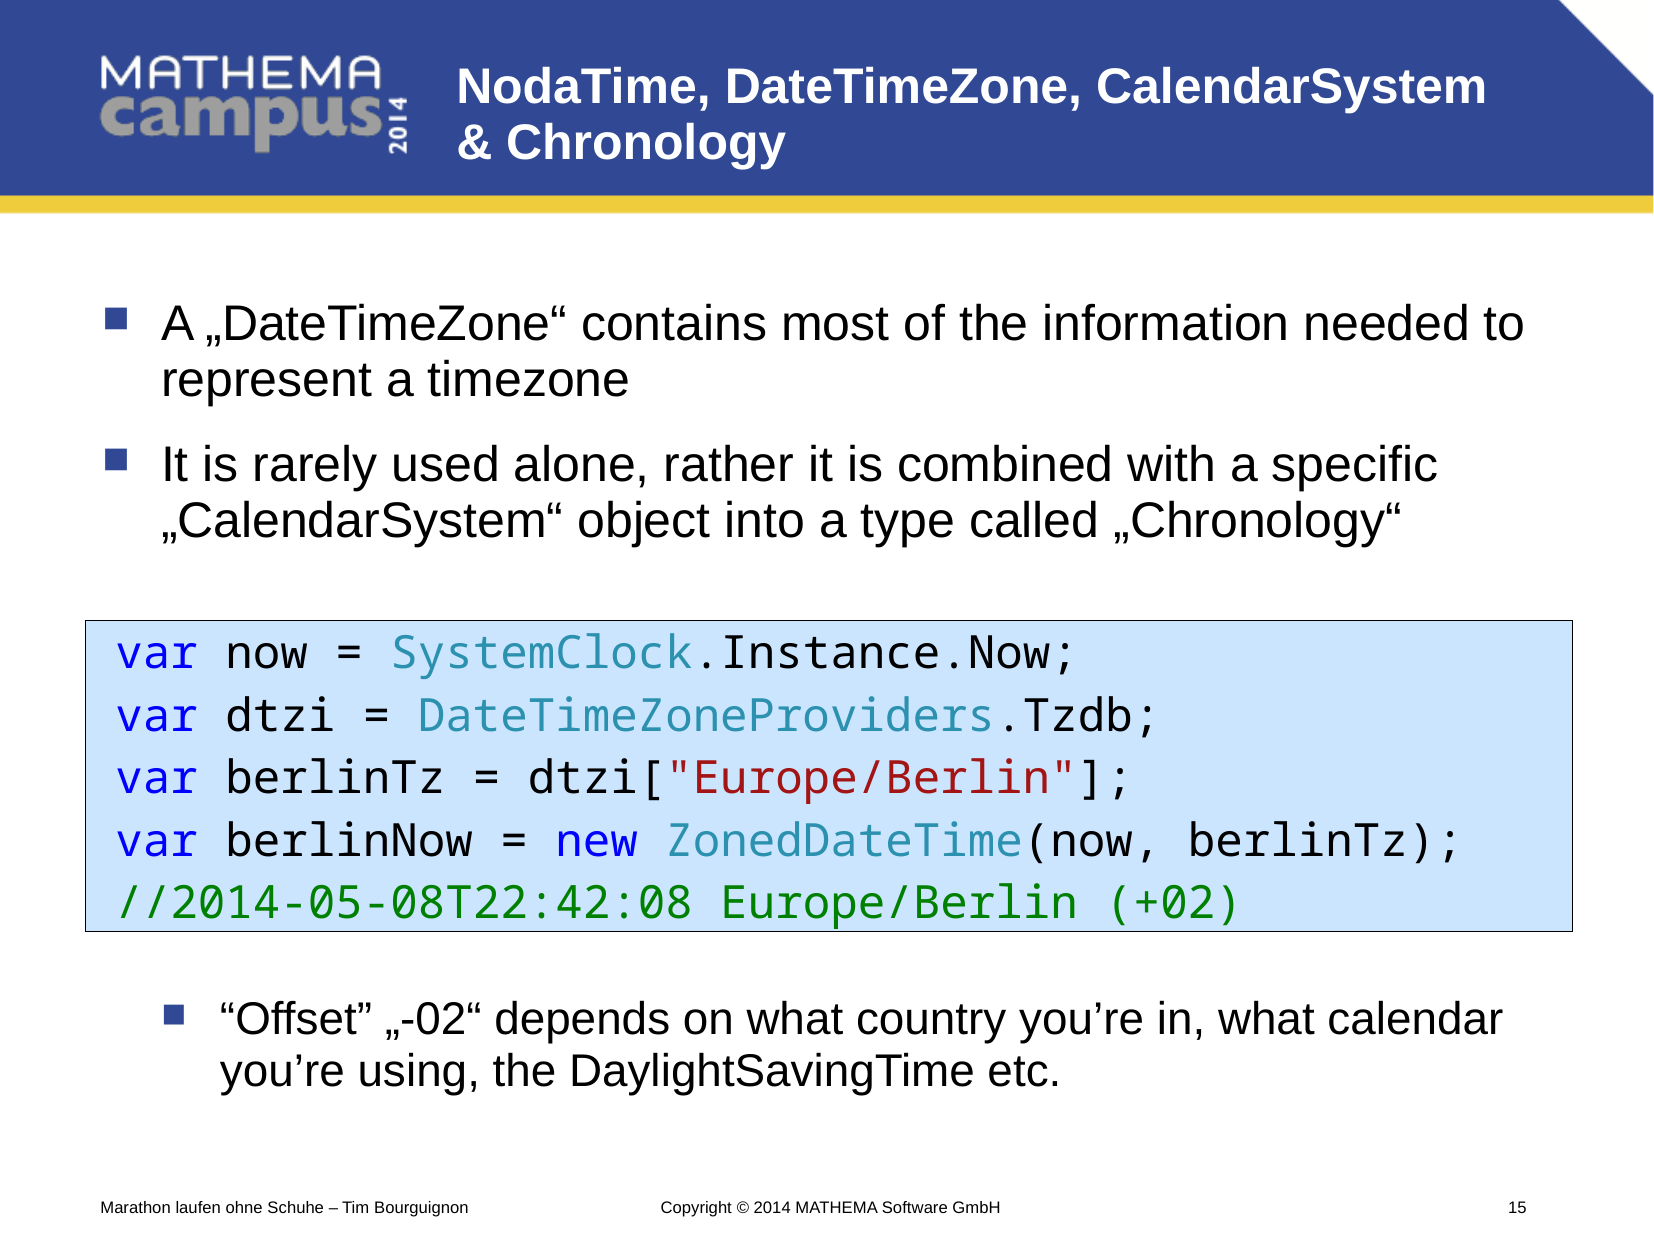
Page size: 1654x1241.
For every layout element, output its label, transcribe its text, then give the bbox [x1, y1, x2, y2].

list A „DateTimeZone“ contains most of the information needed to represent a timezone It is rarely used alone, rather it is combined with a specific „CalendarSystem“ object into a type called „Chronology“ “Offset” „-02“ depends on what country you’re in, what calendar you’re using, the DaylightSavingTime etc. [101, 295, 1528, 620]
list A „DateTimeZone“ contains most of the information needed to represent a timezone It is rarely used alone, rather it is combined with a specific „CalendarSystem“ object into a type called „Chronology“ “Offset” „-02“ depends on what country you’re in, what calendar you’re using, the DaylightSavingTime etc. [101, 932, 1528, 1139]
title NodaTime, DateTimeZone, CalendarSystem & Chronology [456, 56, 1528, 171]
picture [0, 0, 1654, 217]
text_box var now = SystemClock.Instance.Now; var dtzi = DateTimeZoneProviders.Tzdb; var berlinTz = dtzi["Europe/Berlin"]; var berlinNow = new ZonedDateTime(now, berlinTz); //2014-05-08T22:42:08 Europe/Berlin (+02) [85, 620, 1573, 932]
